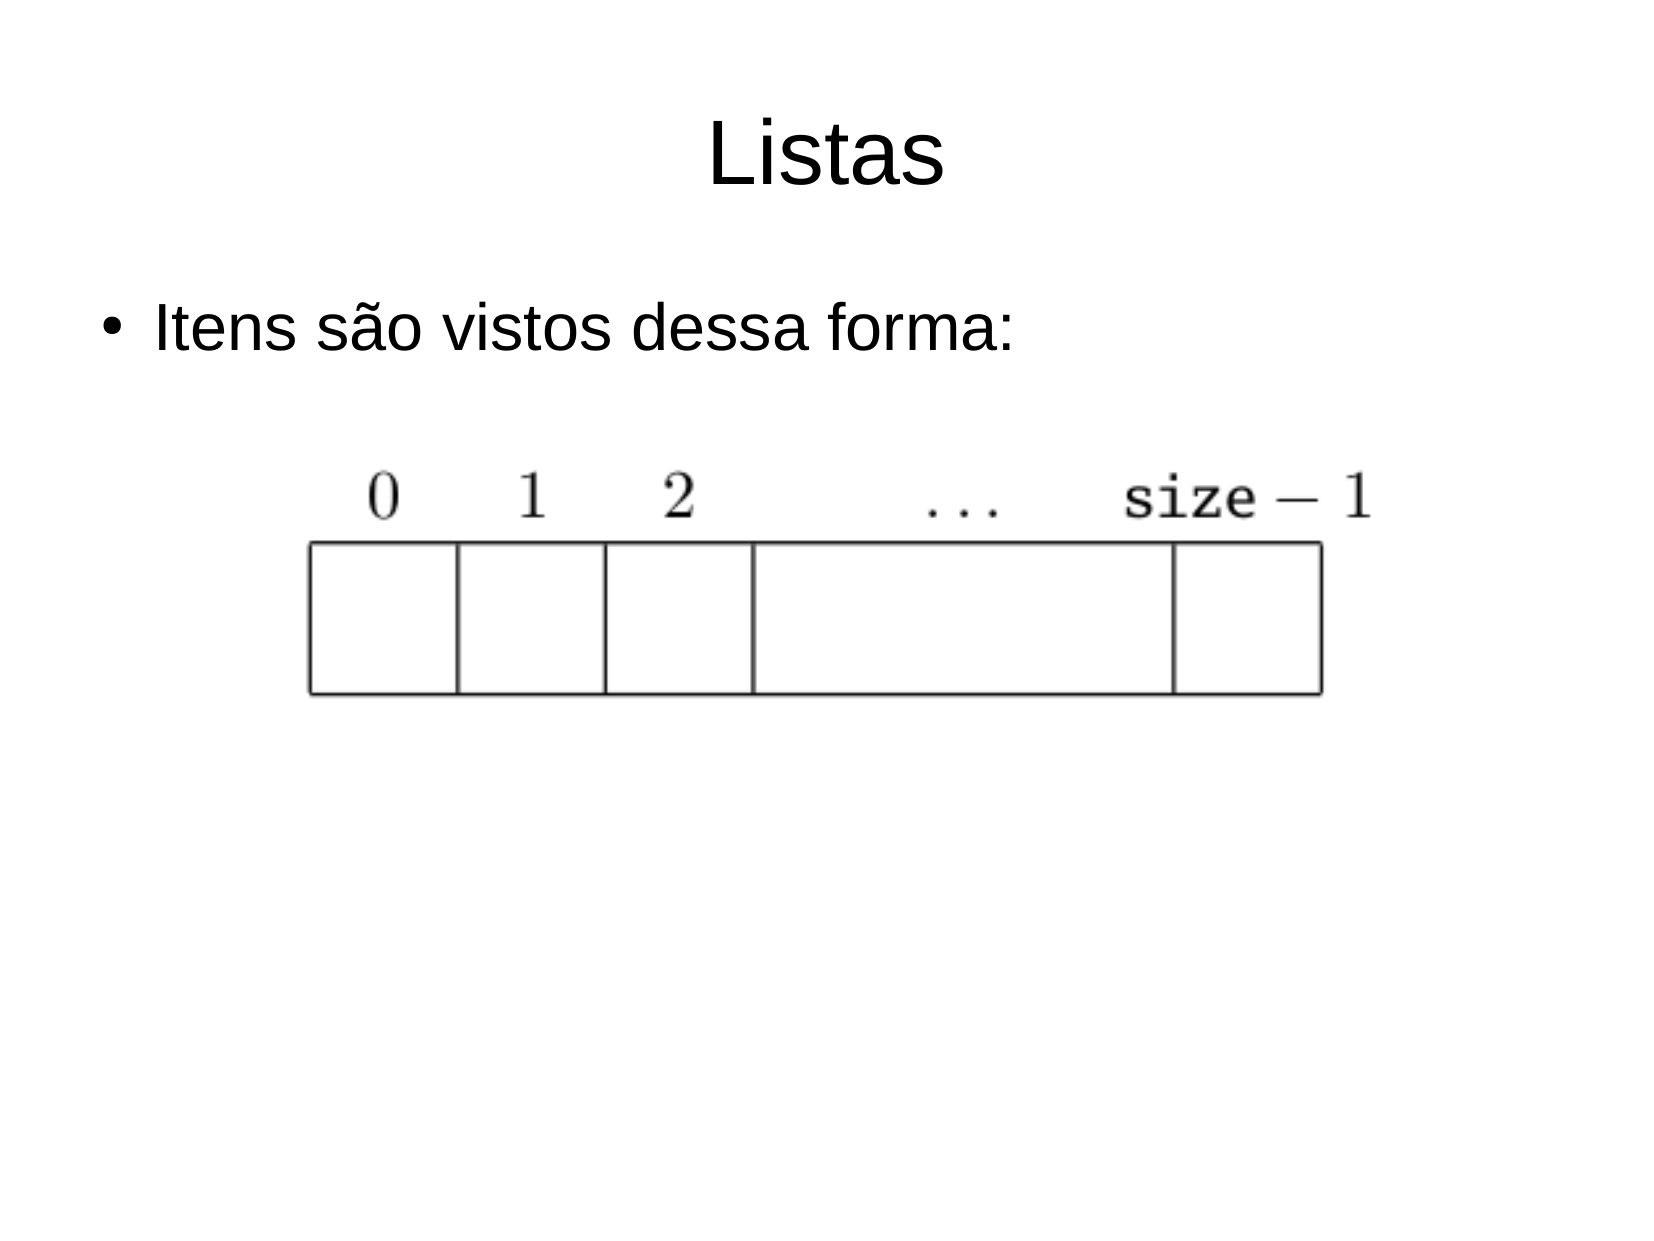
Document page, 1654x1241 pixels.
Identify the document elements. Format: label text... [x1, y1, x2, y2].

list Itens são vistos dessa forma: [82, 290, 1571, 1010]
picture [250, 408, 1431, 733]
title Listas [82, 49, 1571, 257]
